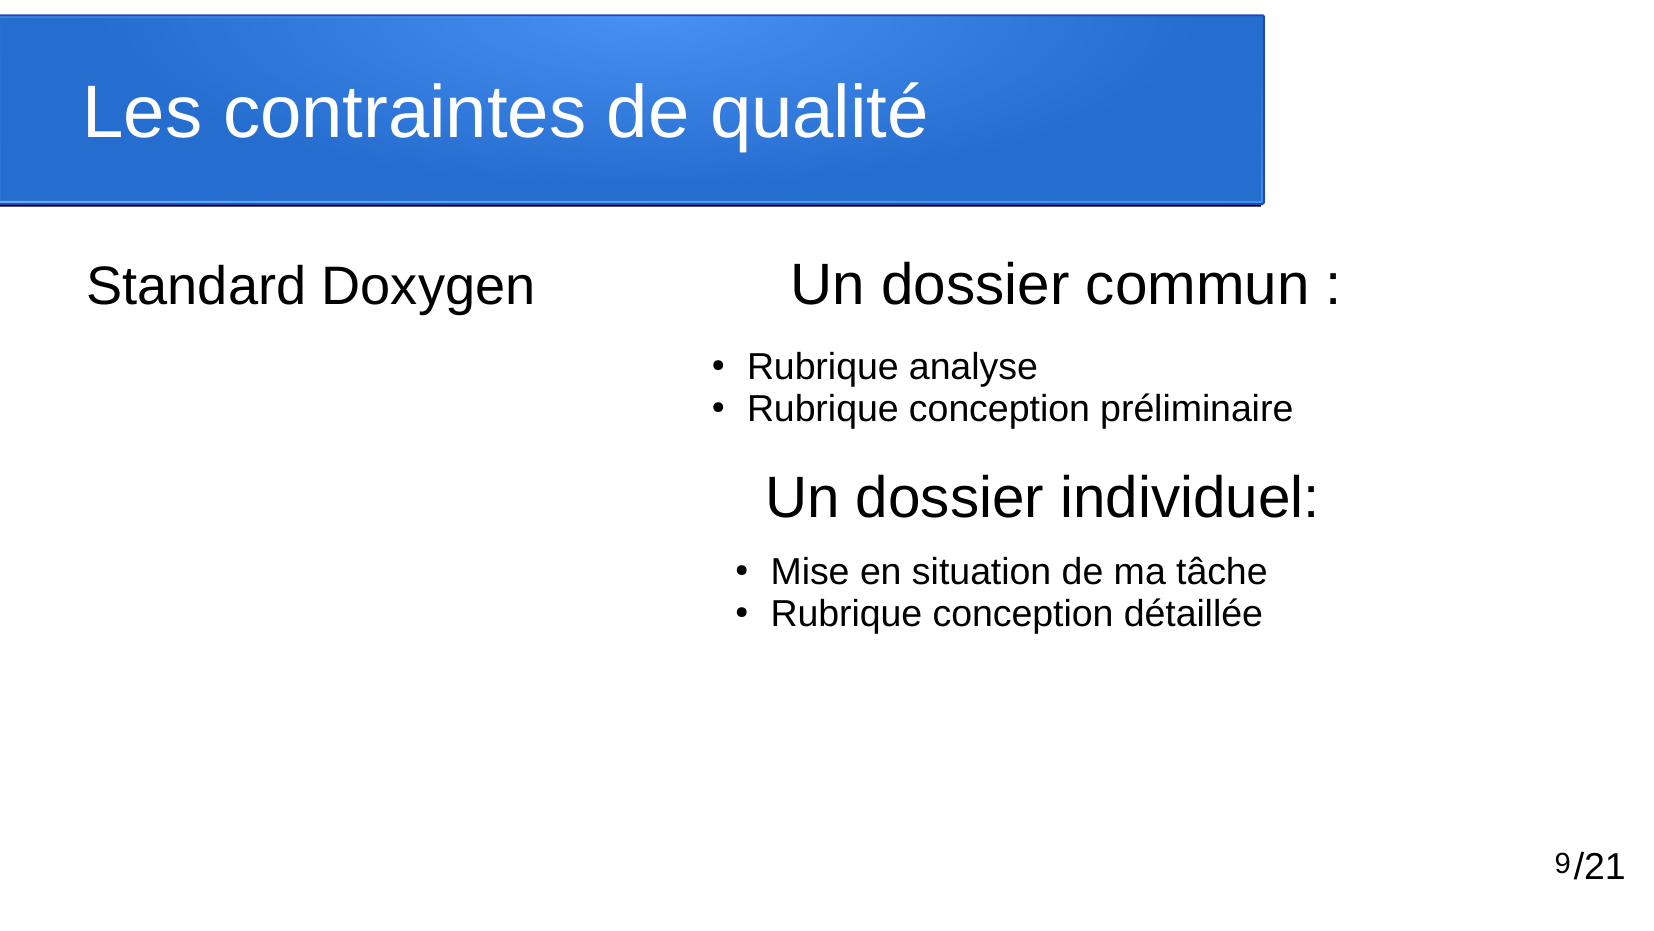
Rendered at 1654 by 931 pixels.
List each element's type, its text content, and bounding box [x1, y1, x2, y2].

text_box Un dossier individuel: [625, 456, 1477, 579]
text_box Standard Doxygen [47, 248, 591, 324]
text_box Mise en situation de ma tâche Rubrique conception détaillée [720, 543, 1335, 643]
title Les contraintes de qualité [82, 35, 1235, 189]
text_box Rubrique analyse Rubrique conception préliminaire [696, 338, 1312, 438]
text_box Un dossier commun : [649, 244, 1501, 367]
text_box /21 [1559, 838, 1654, 898]
